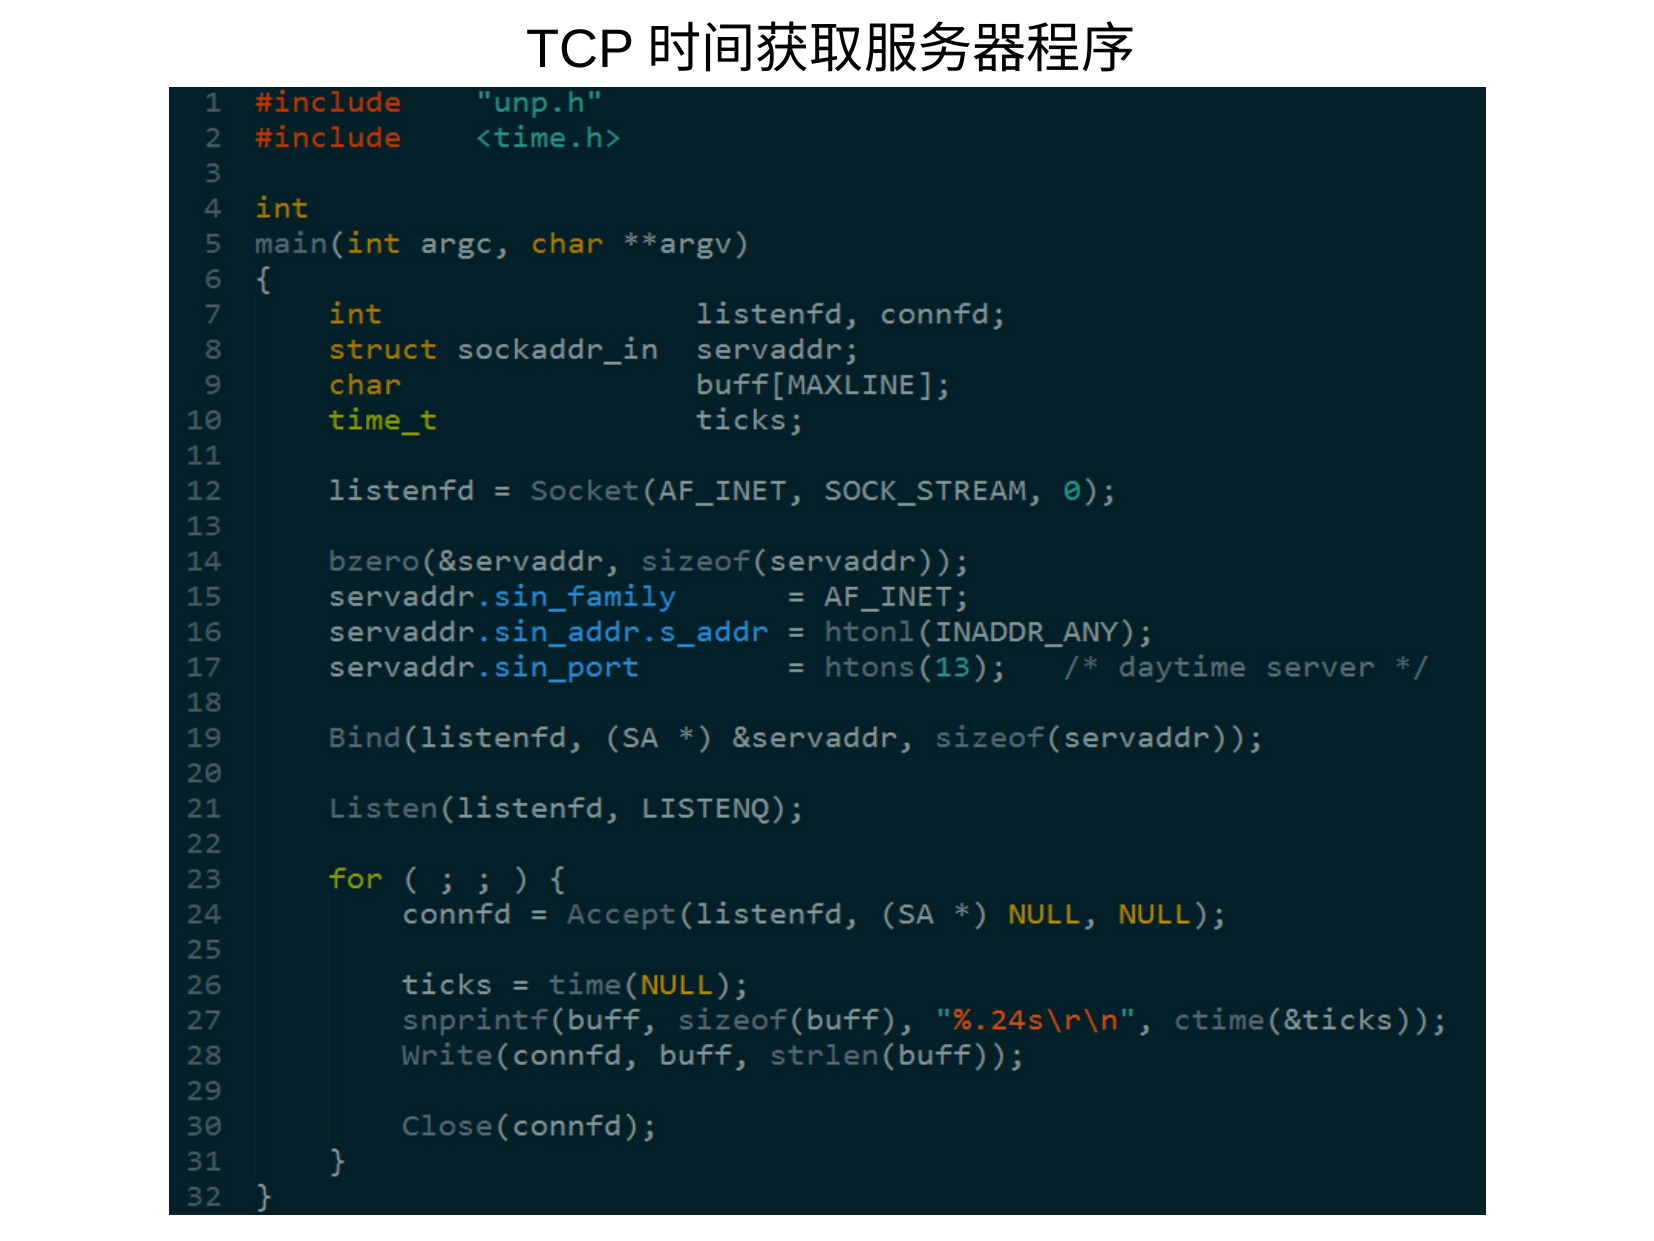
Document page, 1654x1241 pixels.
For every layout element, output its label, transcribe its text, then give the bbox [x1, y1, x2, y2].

picture [169, 87, 1486, 1216]
title TCP时间获取服务器程序 [86, 0, 1576, 148]
